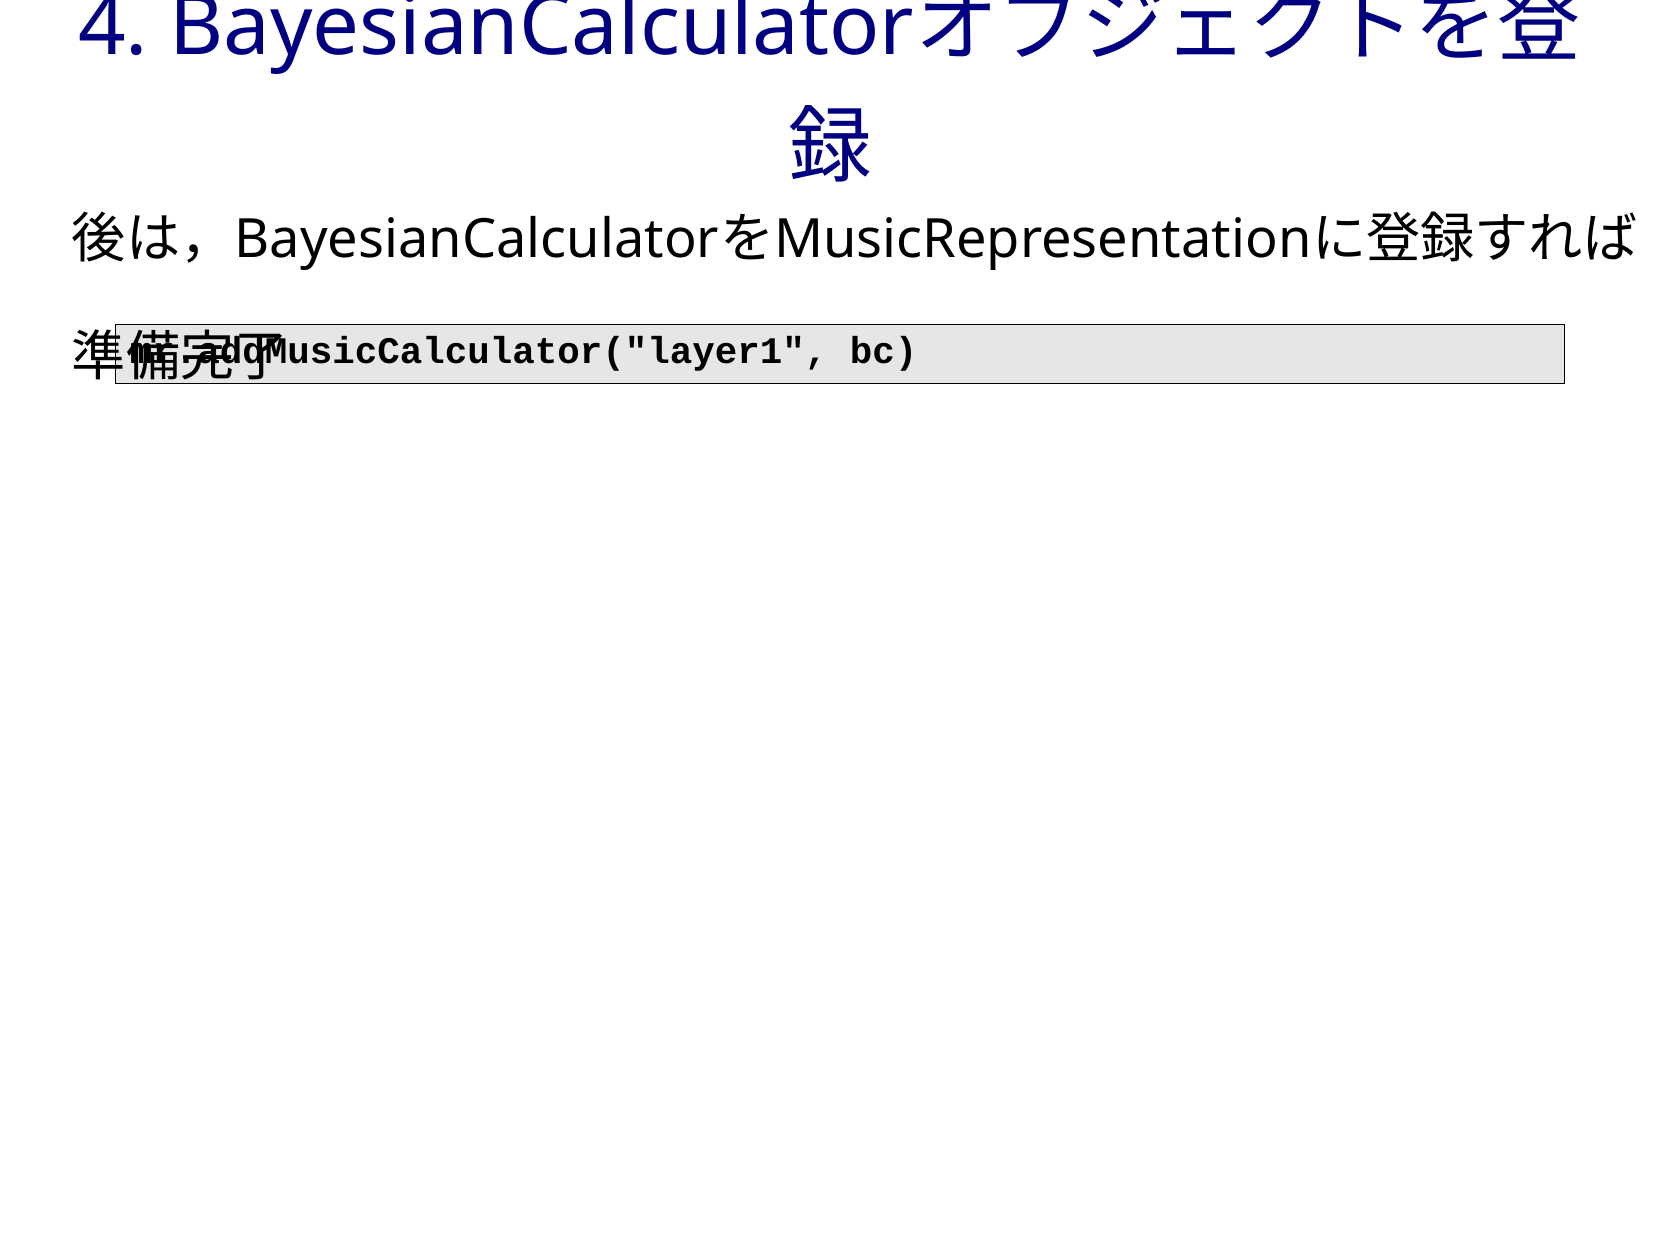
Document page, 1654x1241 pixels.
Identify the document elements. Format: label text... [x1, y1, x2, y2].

text_box mr.addMusicCalculator("layer1", bc) [115, 324, 1565, 384]
text_box 後は，BayesianCalculatorをMusicRepresentationに登録すれば 準備完了 [57, 147, 1604, 309]
title 4. BayesianCalculatorオブジェクトを登録 [59, 33, 1601, 125]
